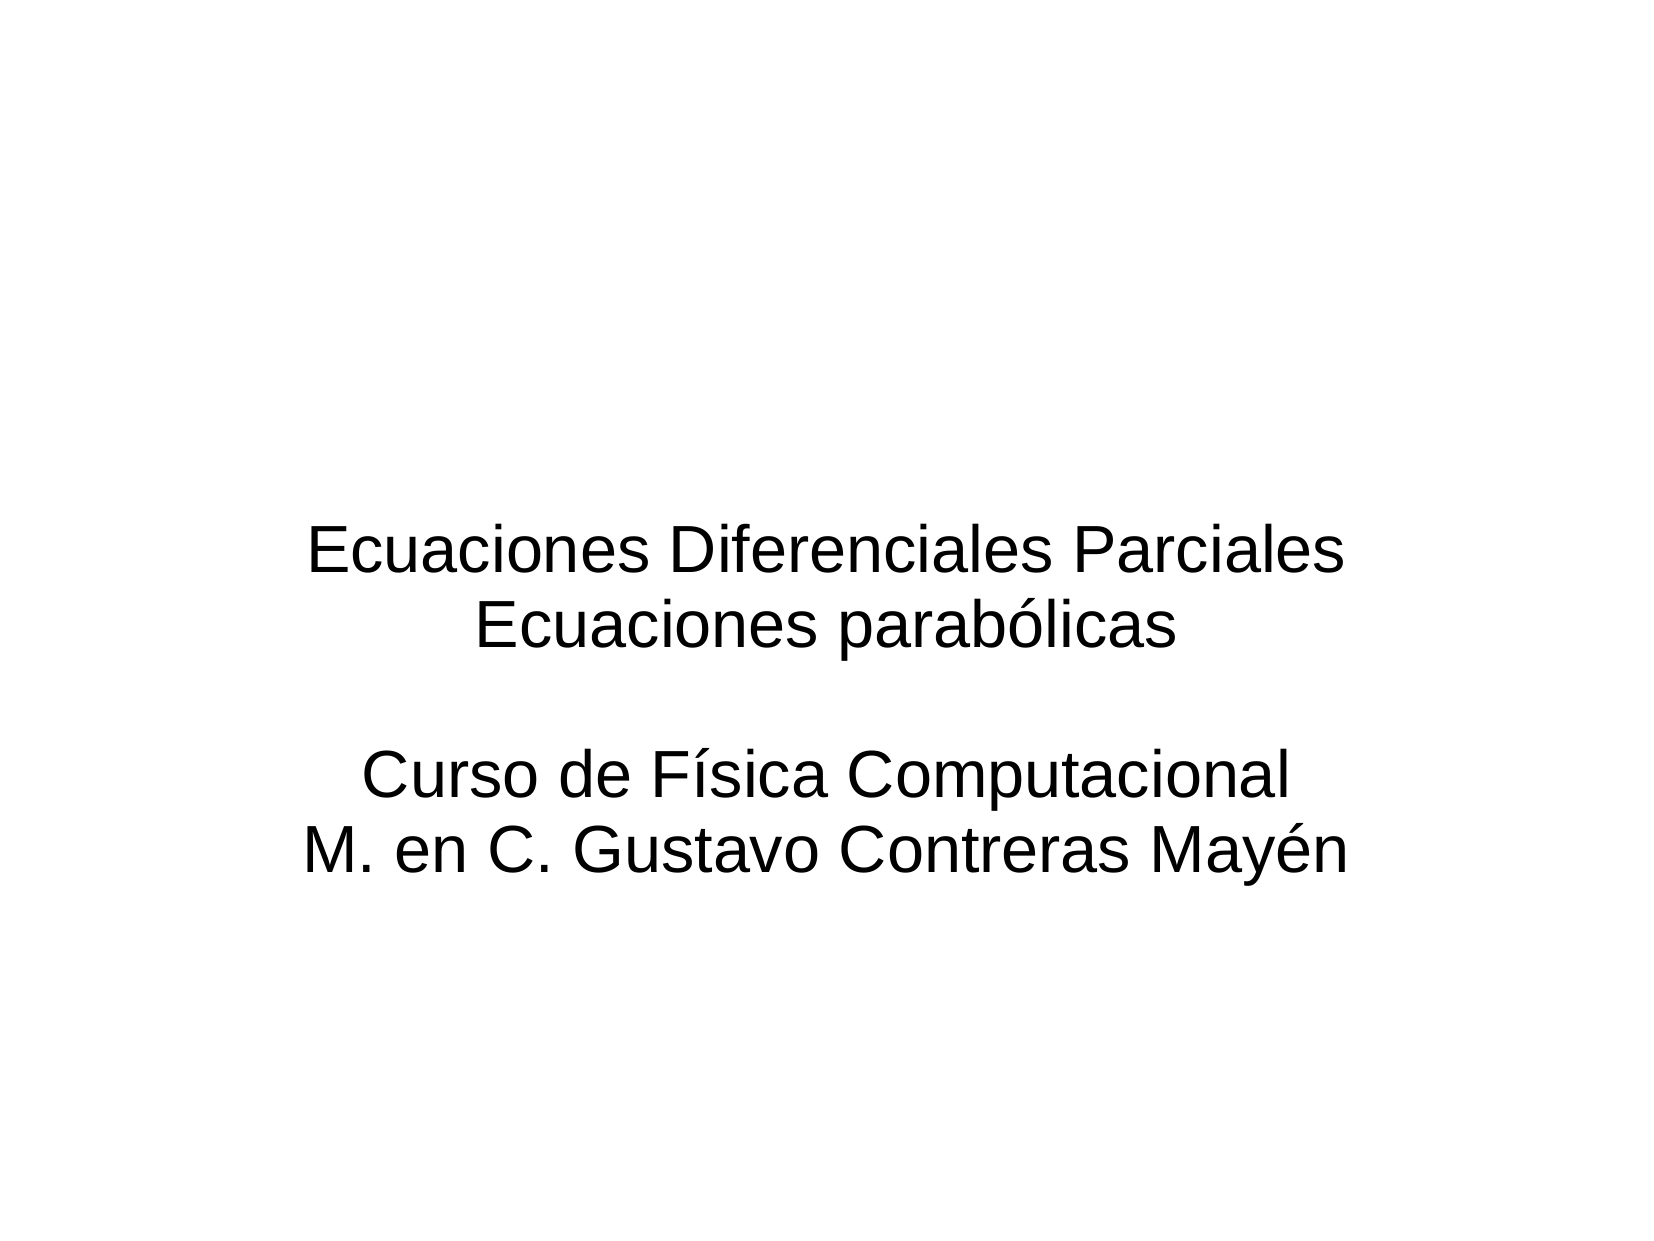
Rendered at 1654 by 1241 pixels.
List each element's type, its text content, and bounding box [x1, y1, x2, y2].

subtitle Ecuaciones Diferenciales Parciales Ecuaciones parabólicas Curso de Física Computacional M. en C. Gustavo Contreras Mayén [82, 297, 1571, 1102]
